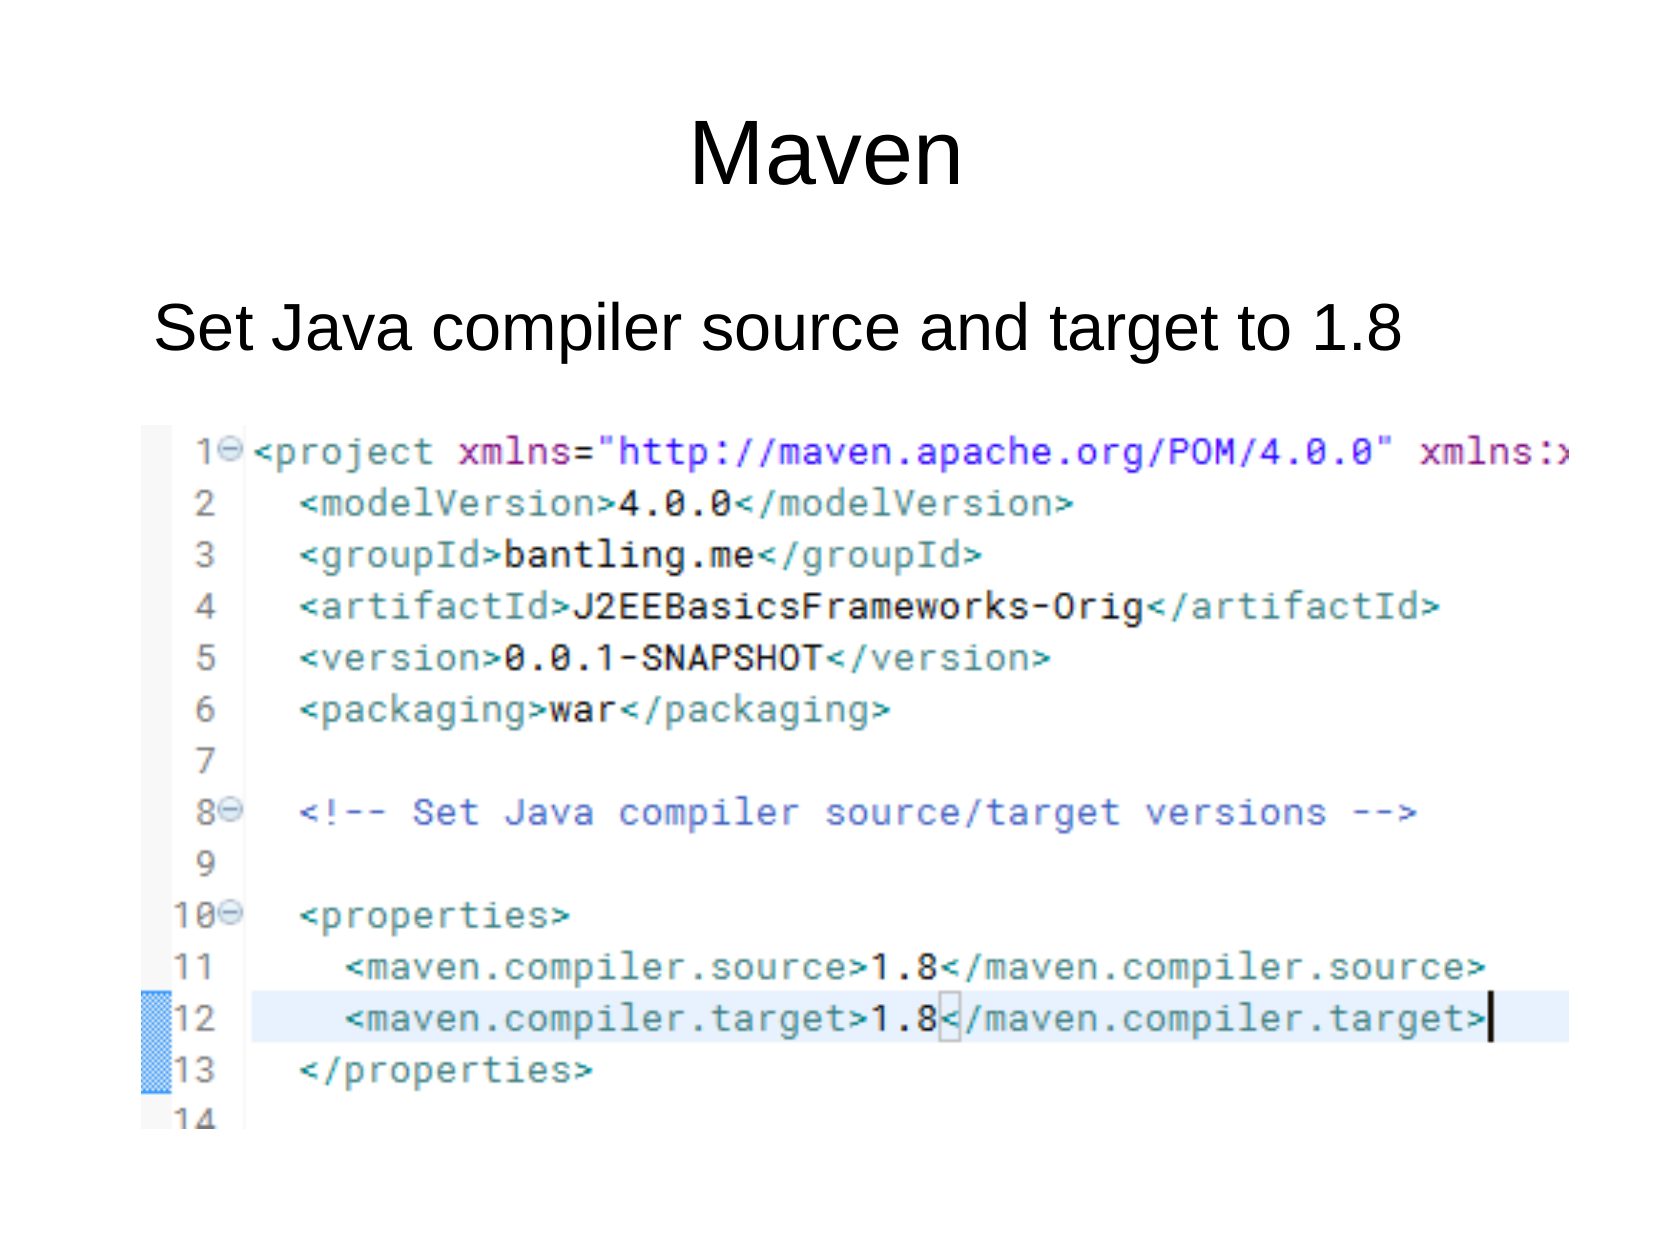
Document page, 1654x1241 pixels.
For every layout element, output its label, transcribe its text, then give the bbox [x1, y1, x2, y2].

picture [141, 425, 1569, 1129]
title Maven [82, 49, 1571, 257]
list Set Java compiler source and target to 1.8 [82, 290, 1571, 402]
